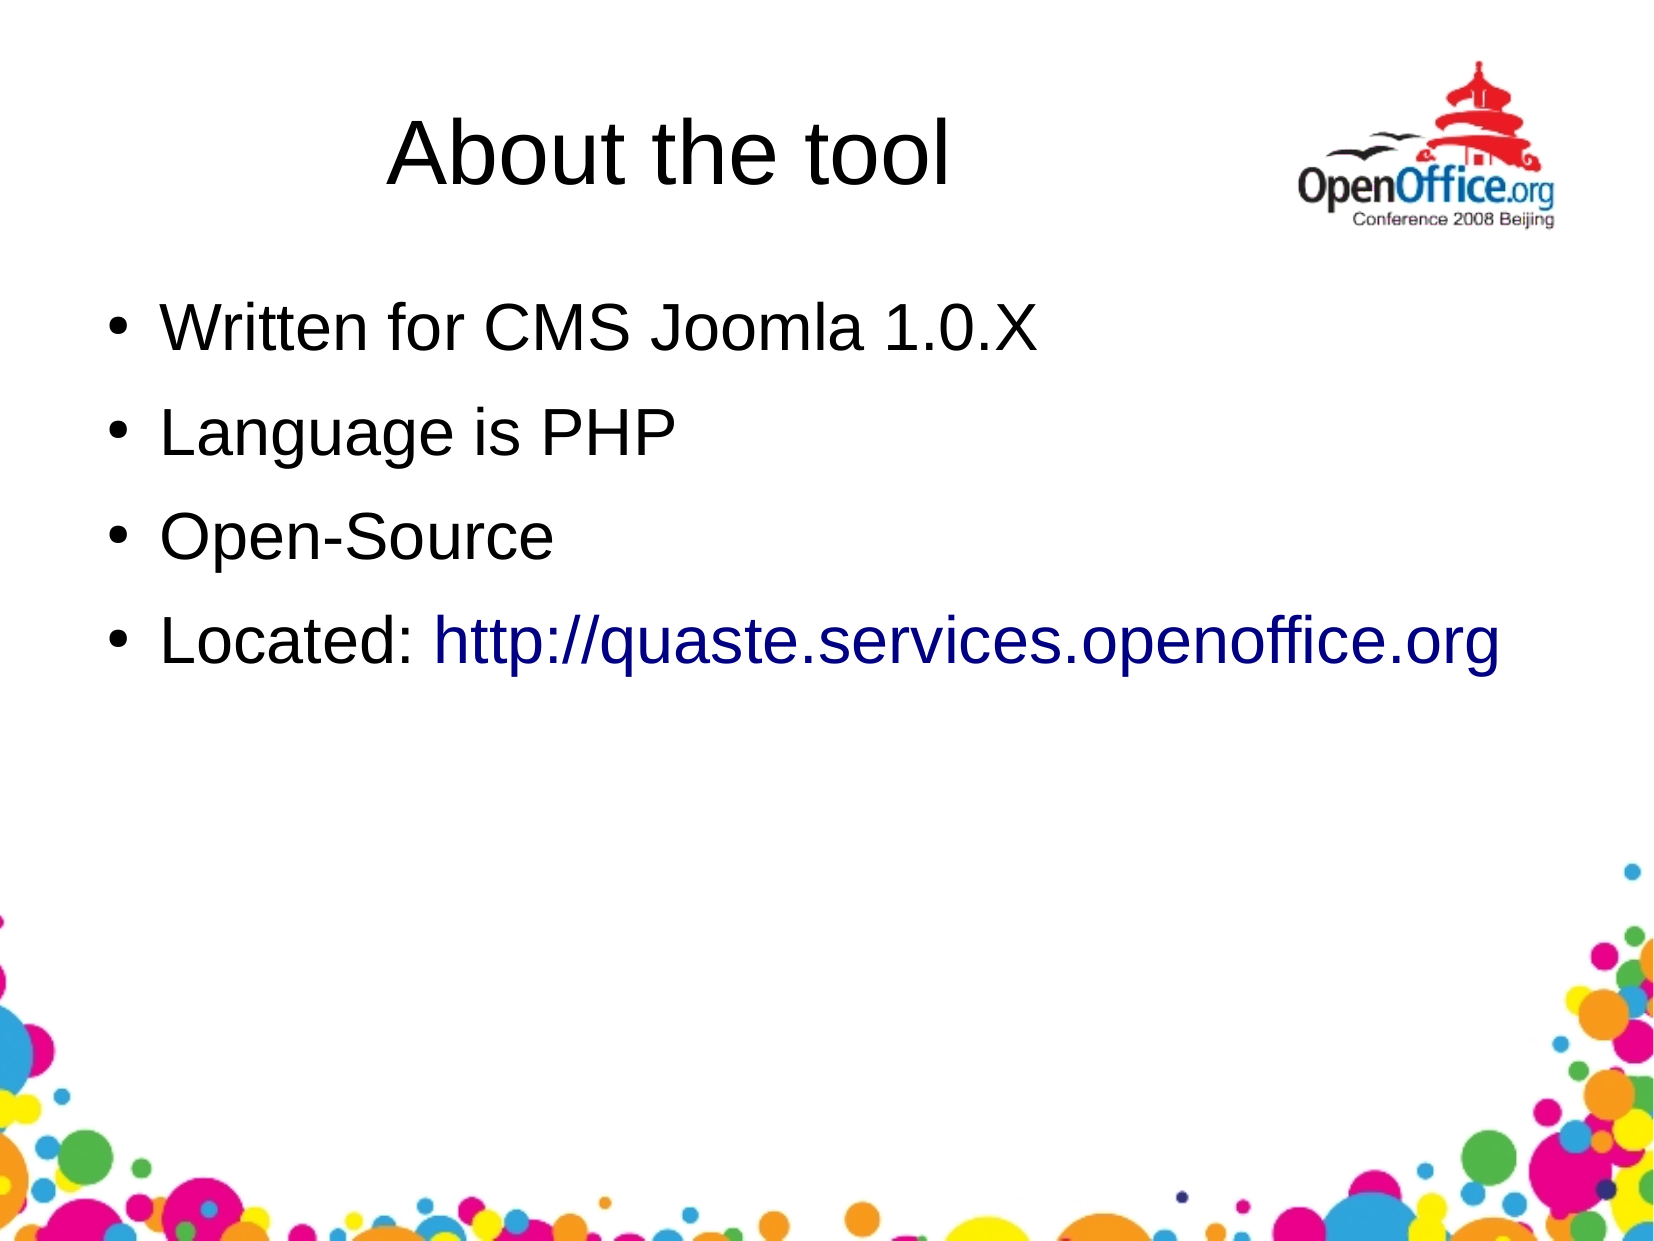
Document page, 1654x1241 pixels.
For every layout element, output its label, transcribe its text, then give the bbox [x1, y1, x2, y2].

picture [0, 810, 1654, 1241]
title About the tool [82, 56, 1258, 250]
list Written for CMS Joomla 1.0.X Language is PHP Open-Source Located: http://quaste.services.openoffice.org [88, 290, 1577, 1094]
picture [1285, 51, 1569, 250]
